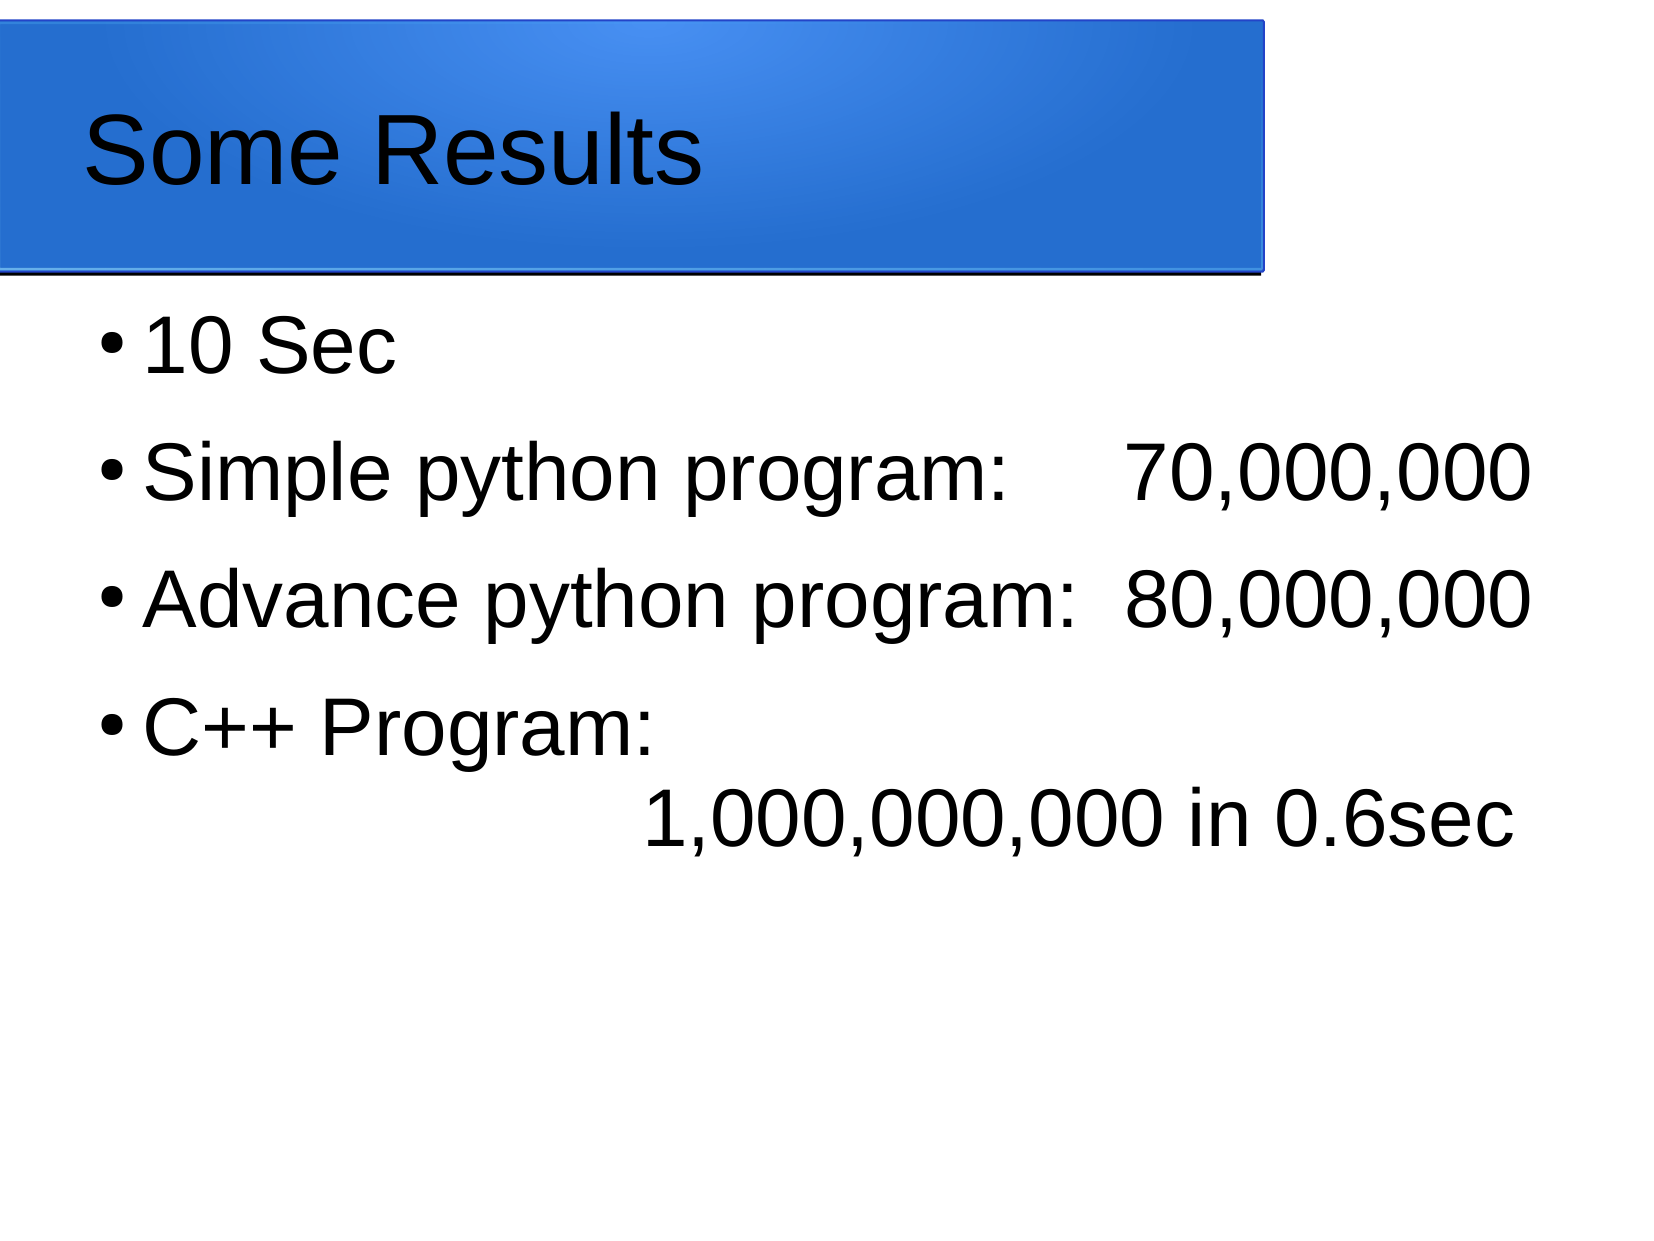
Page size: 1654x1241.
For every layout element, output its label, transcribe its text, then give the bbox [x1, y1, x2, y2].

title Some Results [82, 47, 1235, 252]
list 10 Sec Simple python program: 70,000,000 Advance python program: 80,000,000 C++ Program: 1,000,000,000 in 0.6sec [82, 299, 1571, 1019]
